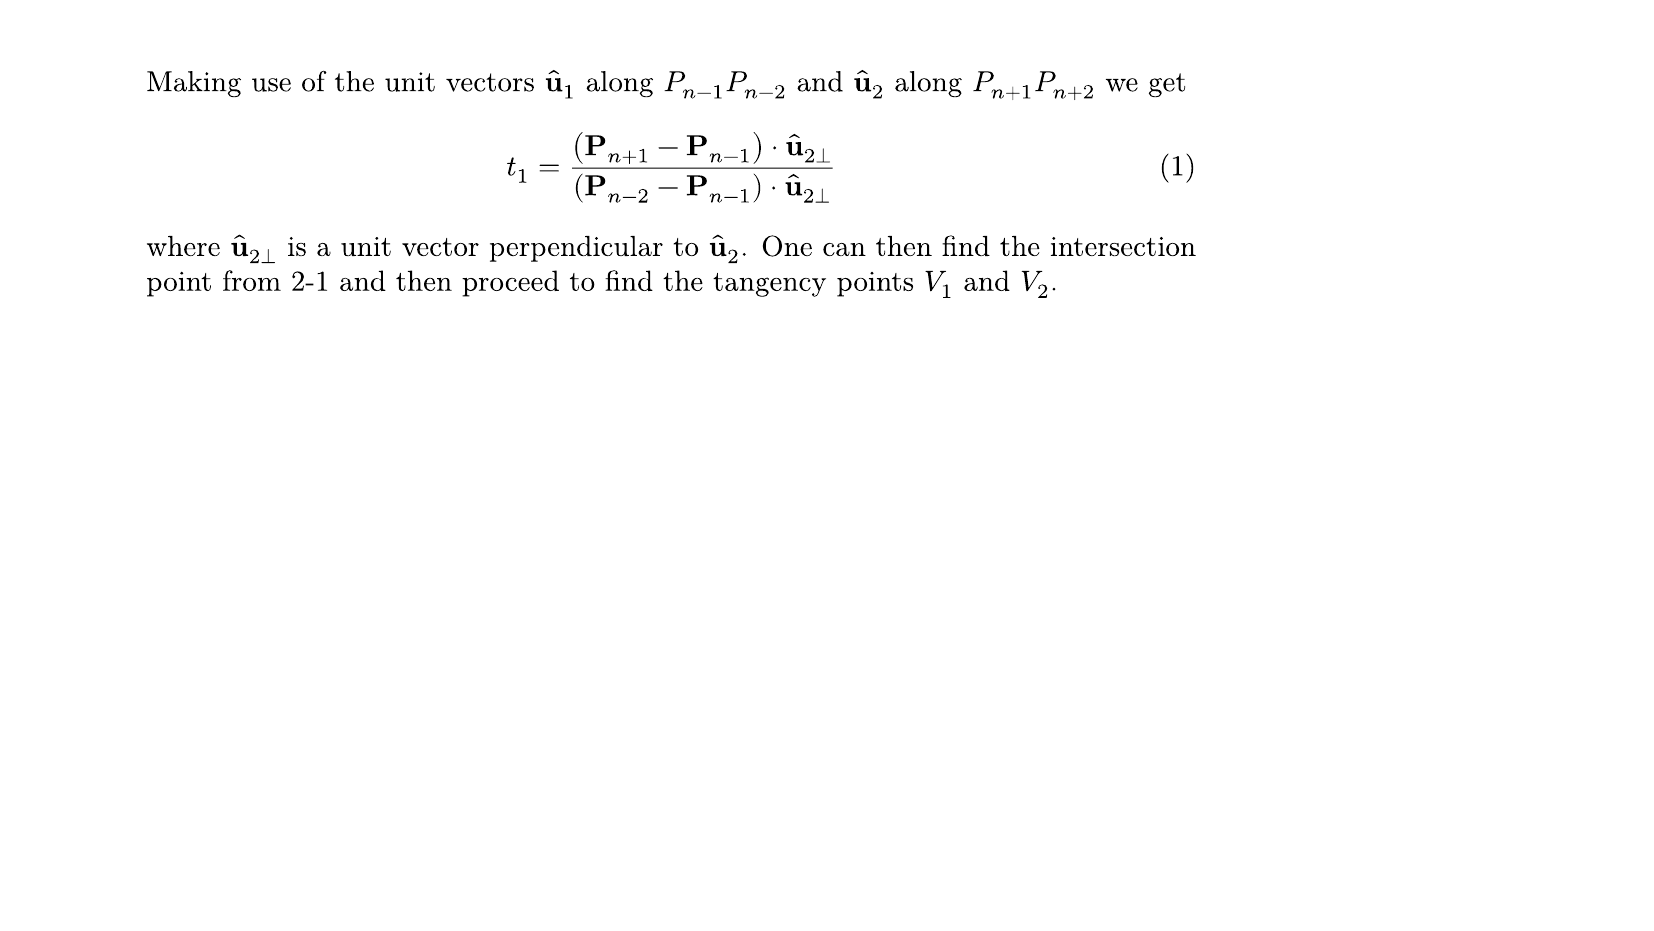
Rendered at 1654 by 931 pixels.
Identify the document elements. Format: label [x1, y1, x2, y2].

text_box [146, 69, 1196, 298]
